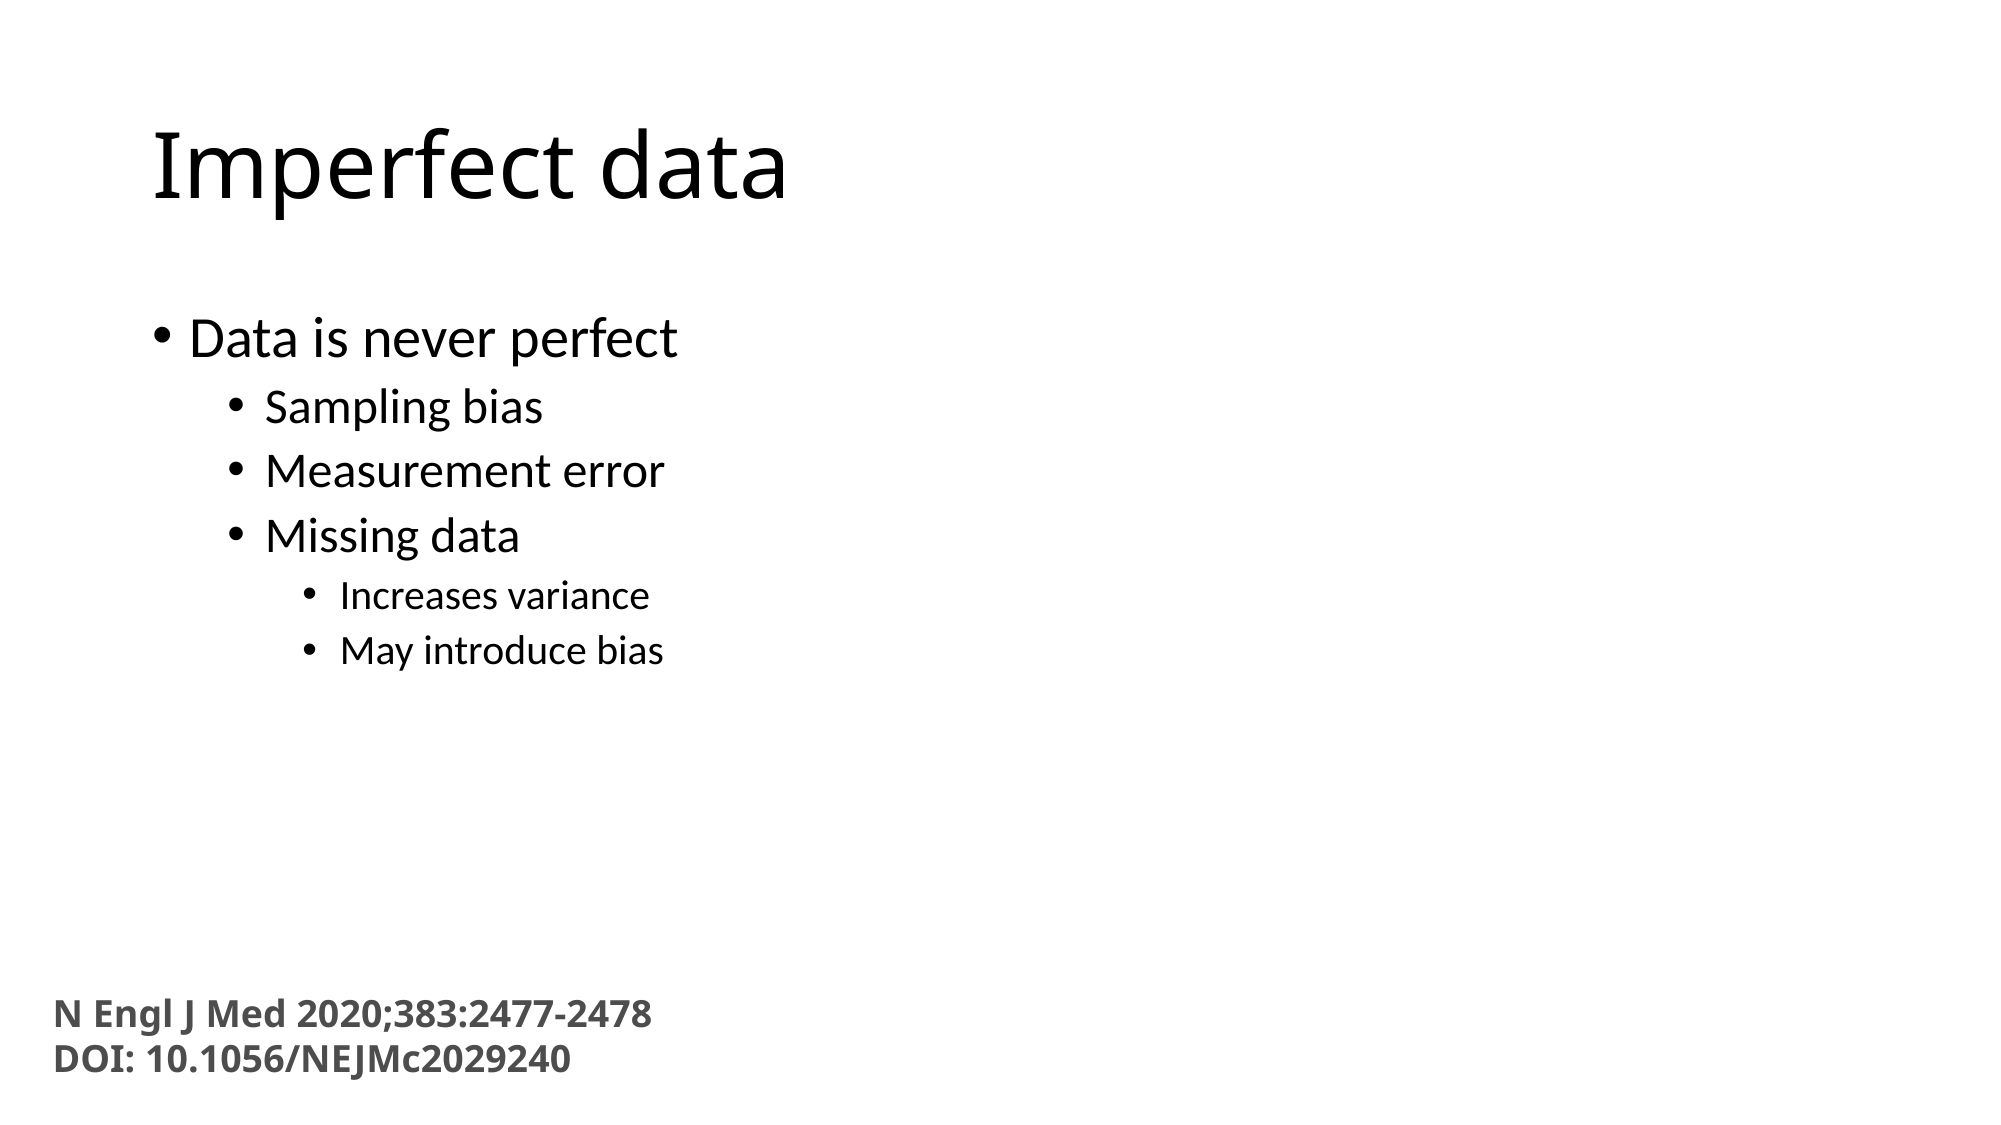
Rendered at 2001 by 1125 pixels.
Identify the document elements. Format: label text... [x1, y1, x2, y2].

list Data is never perfect Sampling bias Measurement error Missing data Increases variance May introduce bias [137, 299, 1863, 1014]
title Imperfect data [137, 59, 1863, 278]
text_box N Engl J Med 2020;383:2477-2478 DOI: 10.1056/NEJMc2029240 [37, 982, 1038, 1088]
